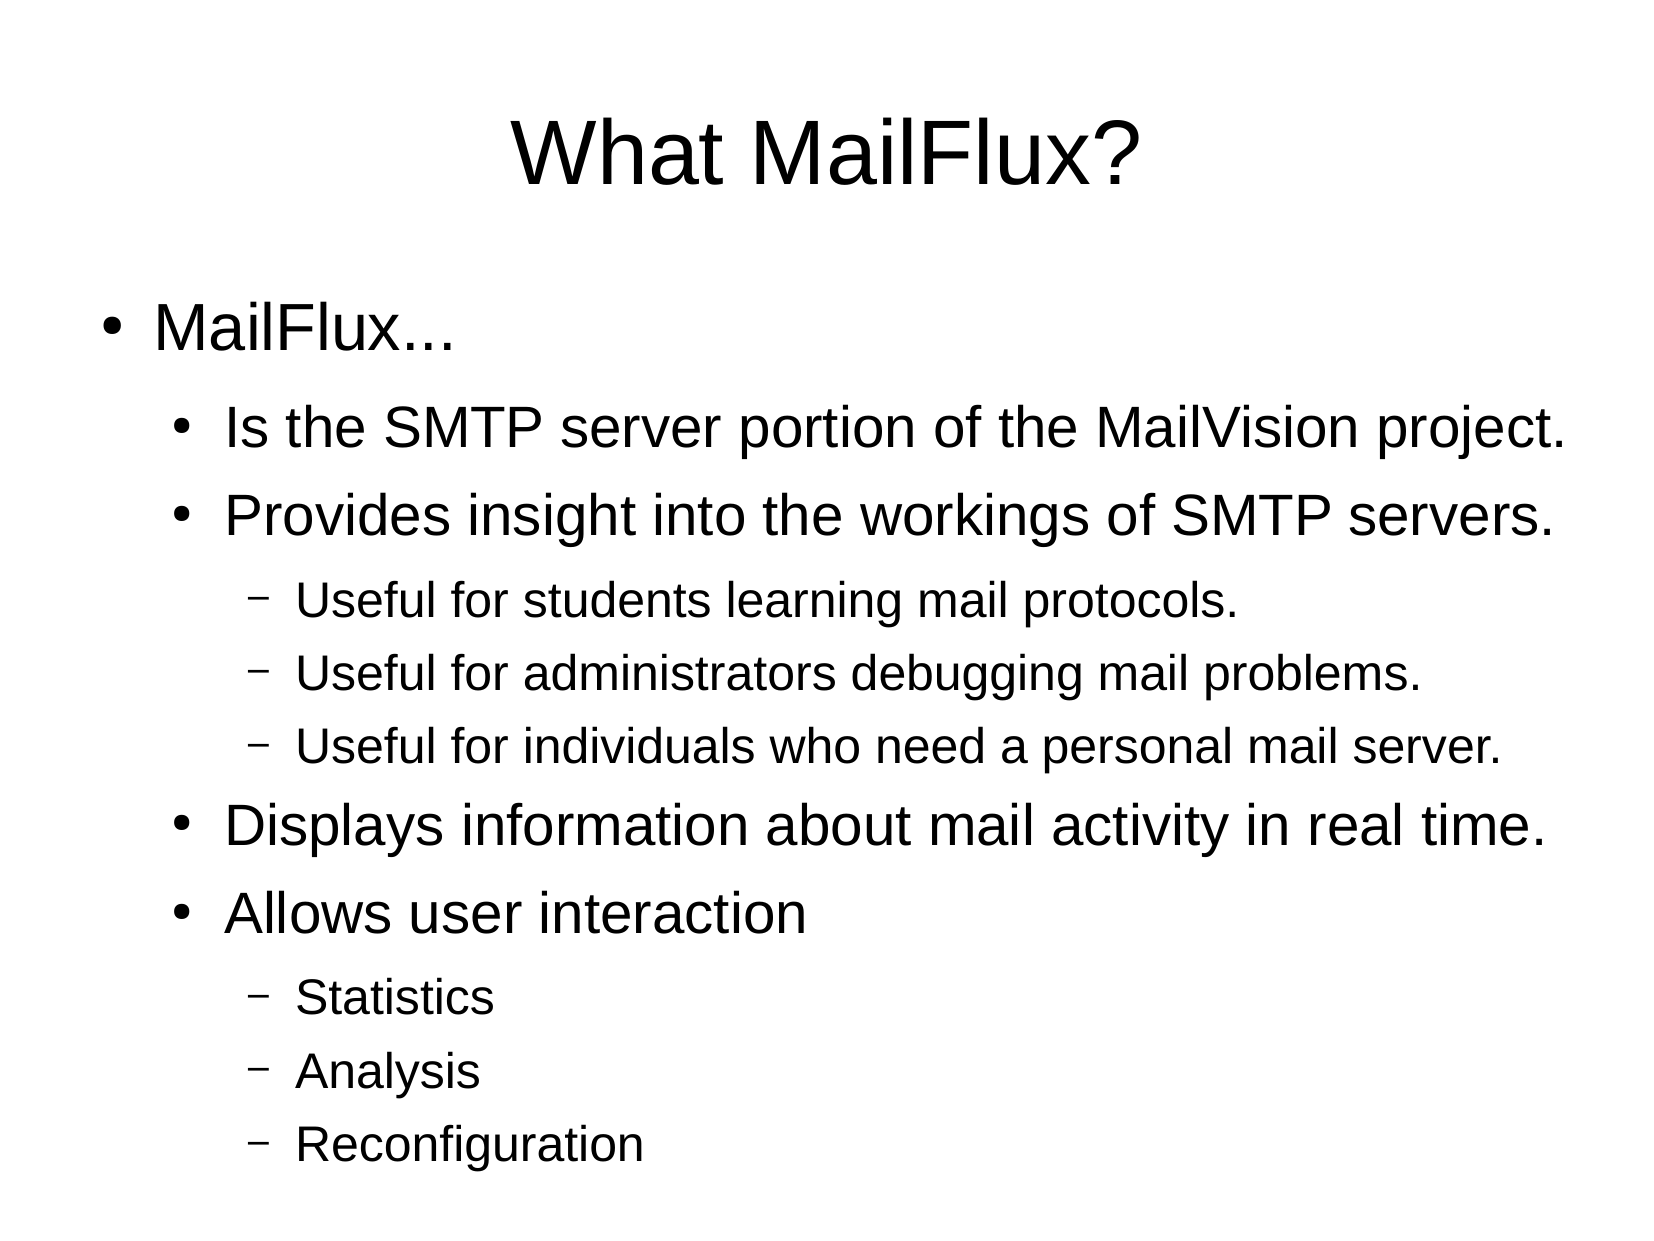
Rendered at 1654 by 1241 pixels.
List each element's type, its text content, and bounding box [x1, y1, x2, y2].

title What MailFlux? [82, 49, 1571, 257]
list MailFlux... Is the SMTP server portion of the MailVision project. Provides insight into the workings of SMTP servers. Useful for students learning mail protocols. Useful for administrators debugging mail problems. Useful for individuals who need a personal mail server. Displays information about mail activity in real time. Allows user interaction Statistics Analysis Reconfiguration [82, 290, 1571, 1173]
